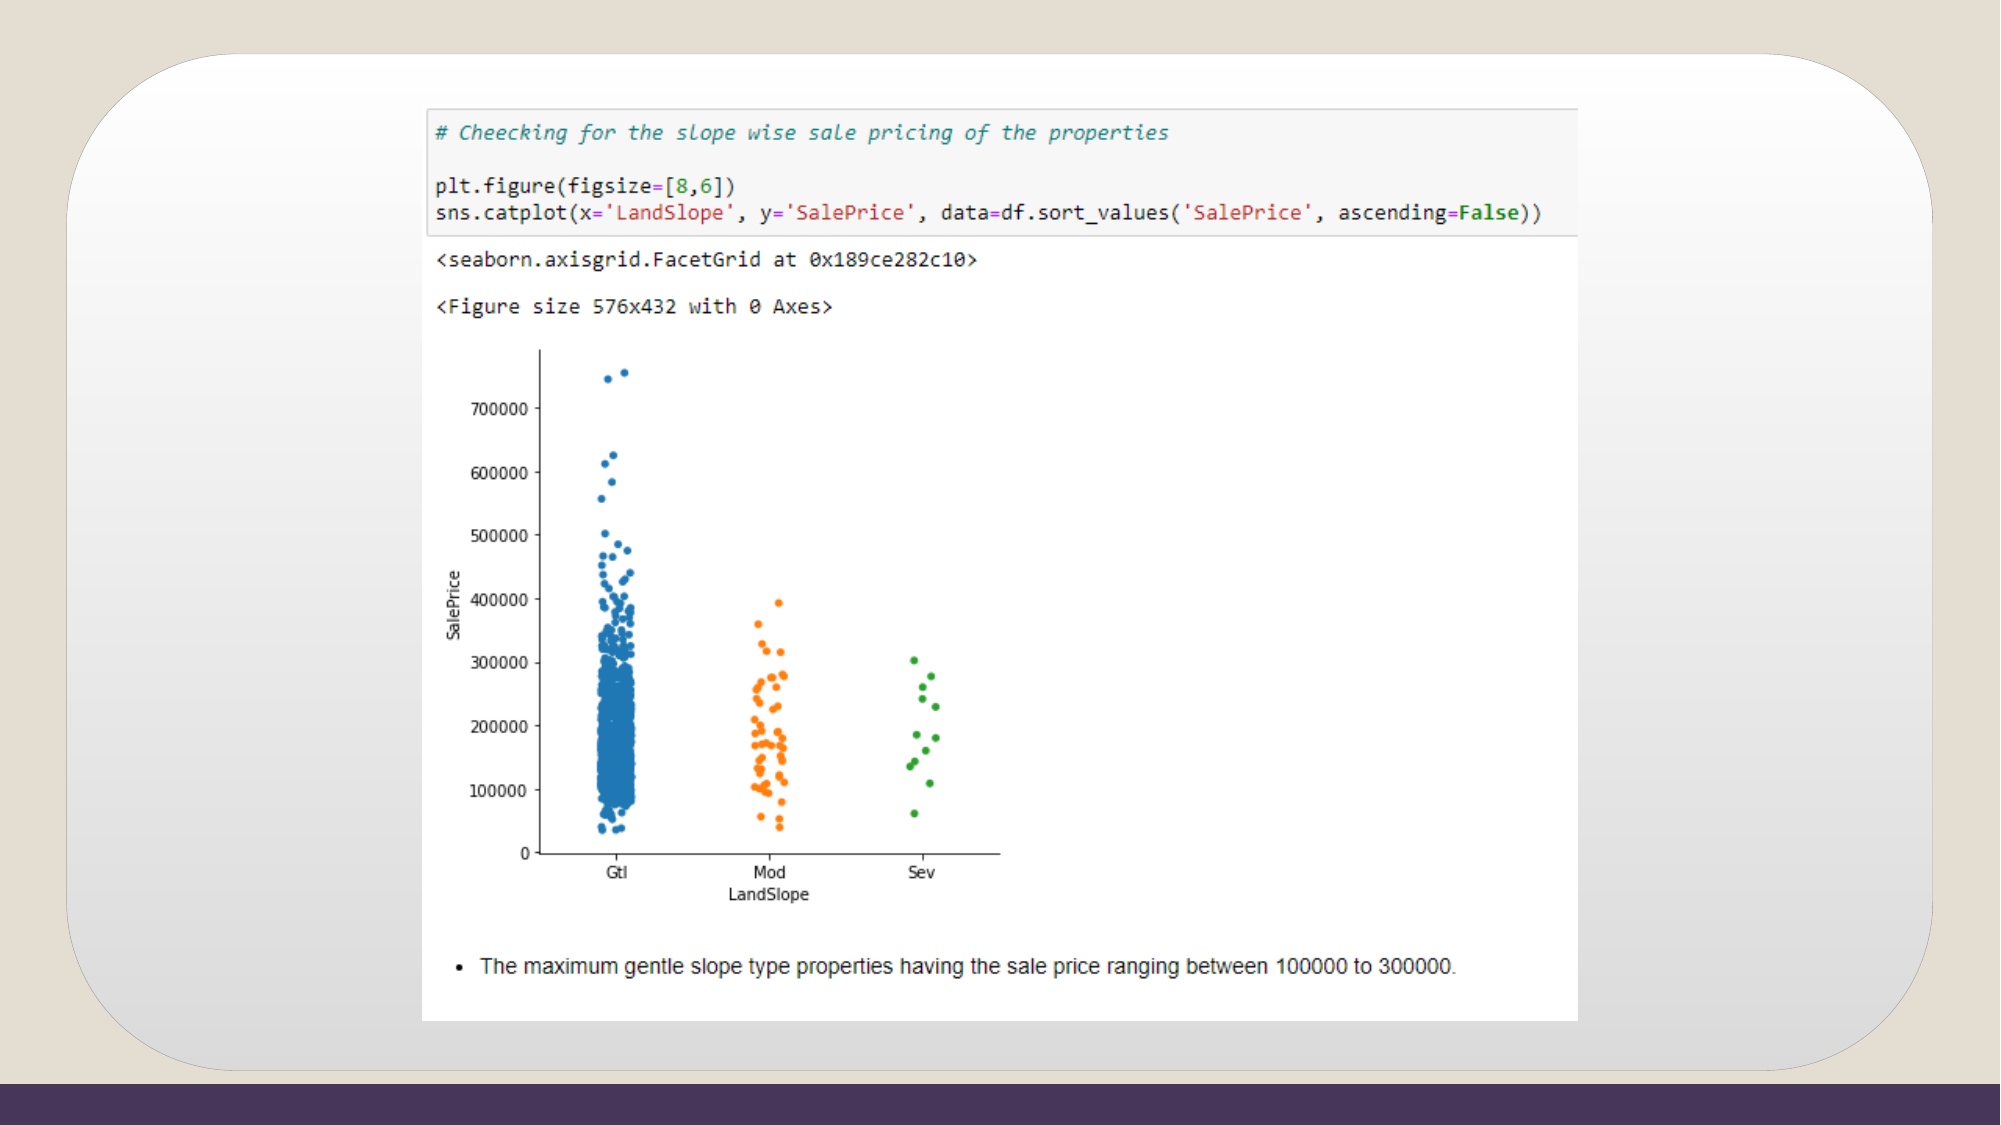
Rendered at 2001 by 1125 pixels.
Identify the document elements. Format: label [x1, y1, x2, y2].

text_box [0, 1084, 2000, 1125]
picture [422, 104, 1578, 1021]
